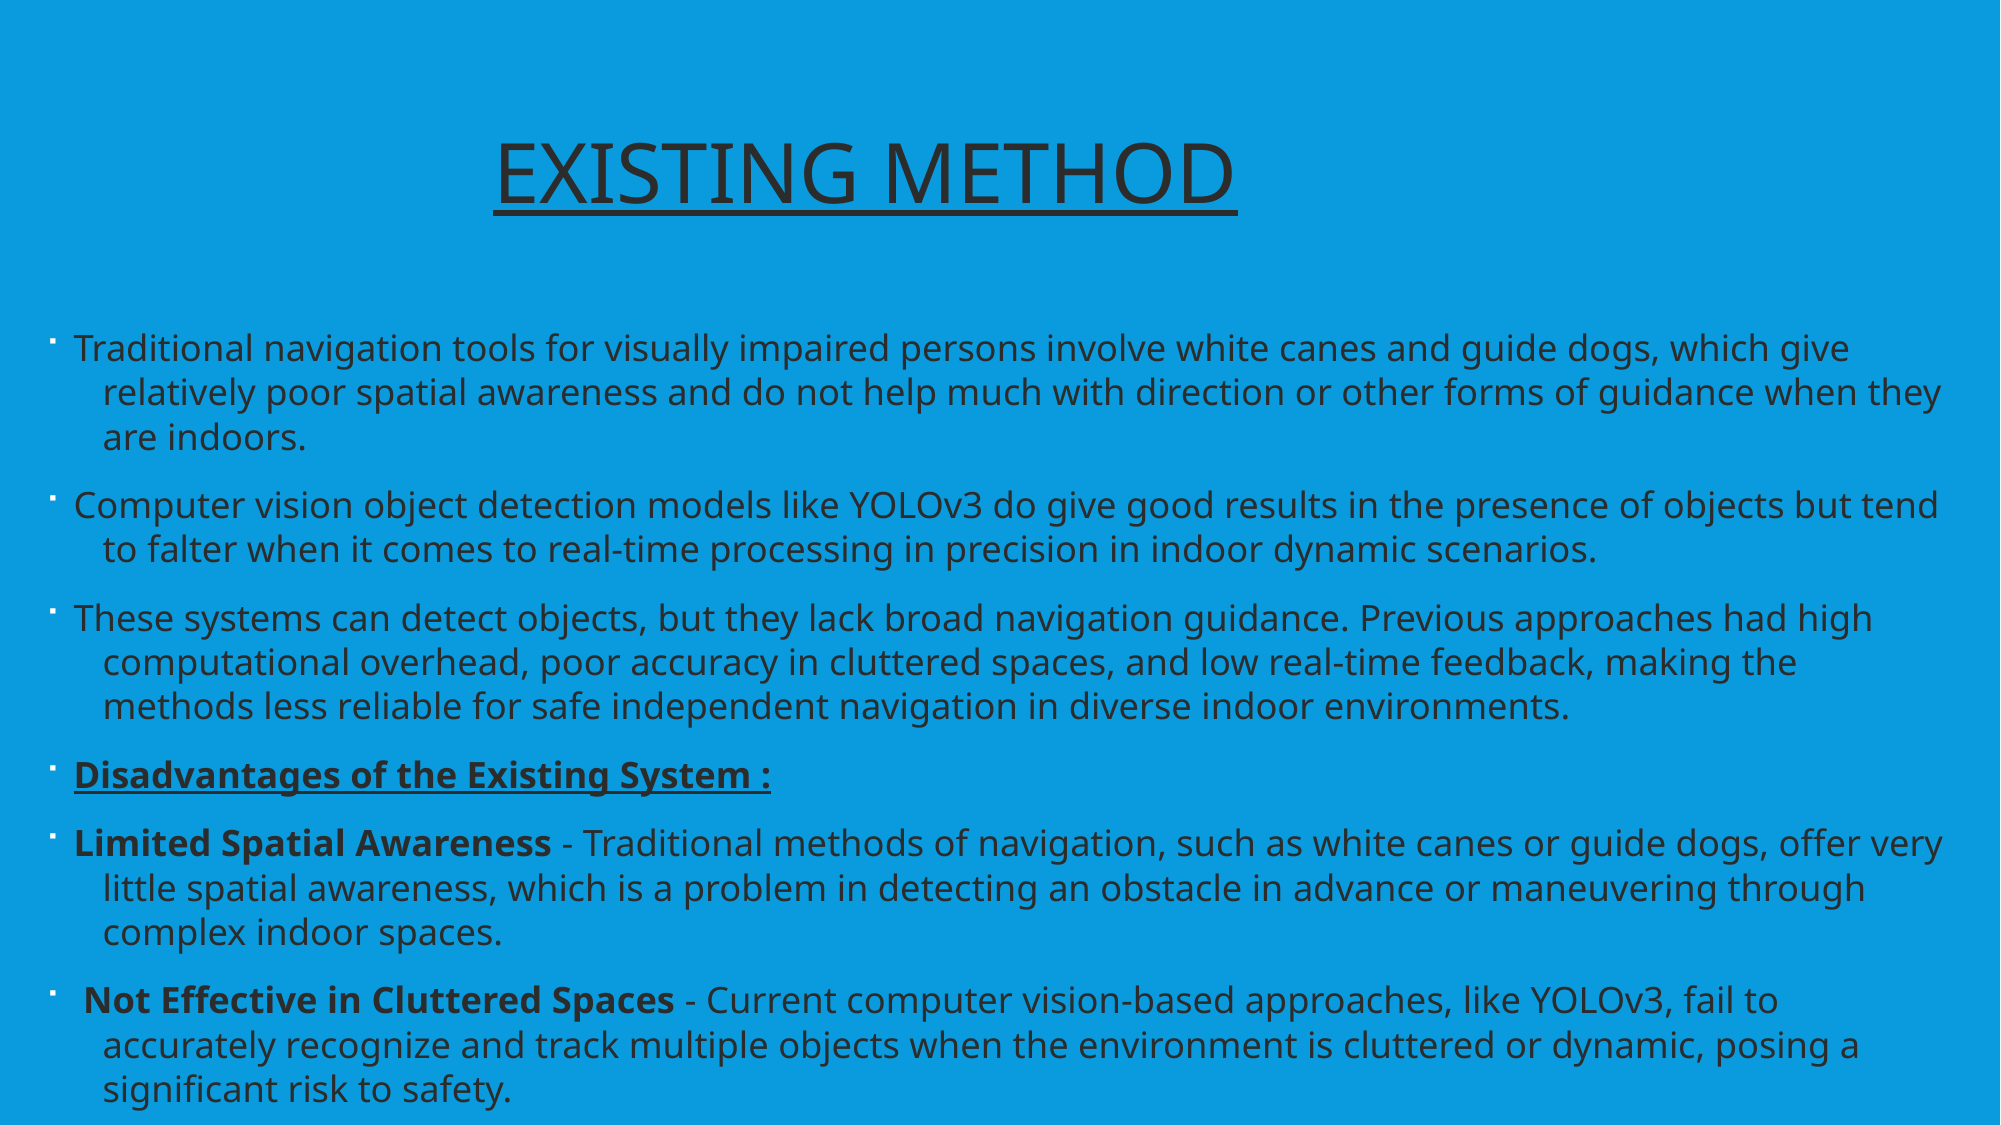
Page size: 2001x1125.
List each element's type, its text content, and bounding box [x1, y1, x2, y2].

list Traditional navigation tools for visually impaired persons involve white canes and guide dogs, which give relatively poor spatial awareness and do not help much with direction or other forms of guidance when they are indoors. Computer vision object detection models like YOLOv3 do give good results in the presence of objects but tend to falter when it comes to real-time processing in precision in indoor dynamic scenarios. These systems can detect objects, but they lack broad navigation guidance. Previous approaches had high computational overhead, poor accuracy in cluttered spaces, and low real-time feedback, making the methods less reliable for safe independent navigation in diverse indoor environments. Disadvantages of the Existing System : Limited Spatial Awareness - Traditional methods of navigation, such as white canes or guide dogs, offer very little spatial awareness, which is a problem in detecting an obstacle in advance or maneuvering through complex indoor spaces. Not Effective in Cluttered Spaces - Current computer vision-based approaches, like YOLOv3, fail to accurately recognize and track multiple objects when the environment is cluttered or dynamic, posing a significant risk to safety. [29, 318, 1962, 1125]
title Existing Method [62, 51, 1668, 299]
